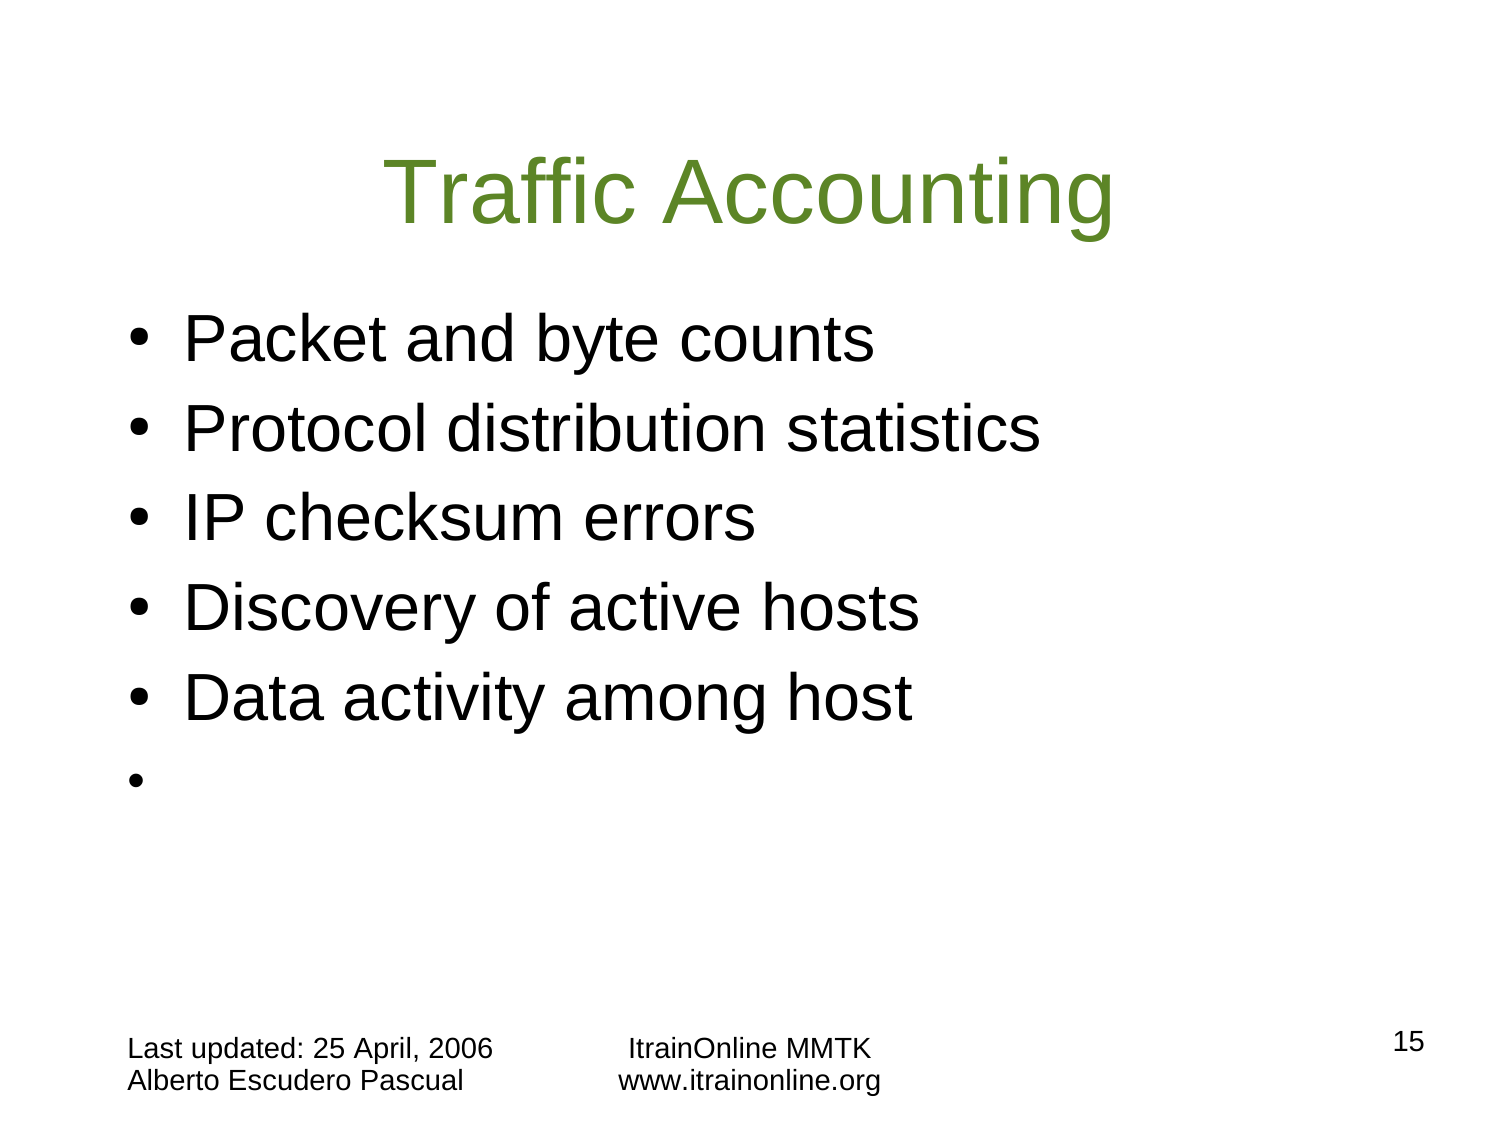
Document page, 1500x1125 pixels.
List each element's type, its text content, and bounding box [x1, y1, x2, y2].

text_box Packet and byte counts Protocol distribution statistics IP checksum errors Discovery of active hosts Data activity among host [112, 294, 1451, 972]
text_box Traffic Accounting [112, 100, 1388, 288]
